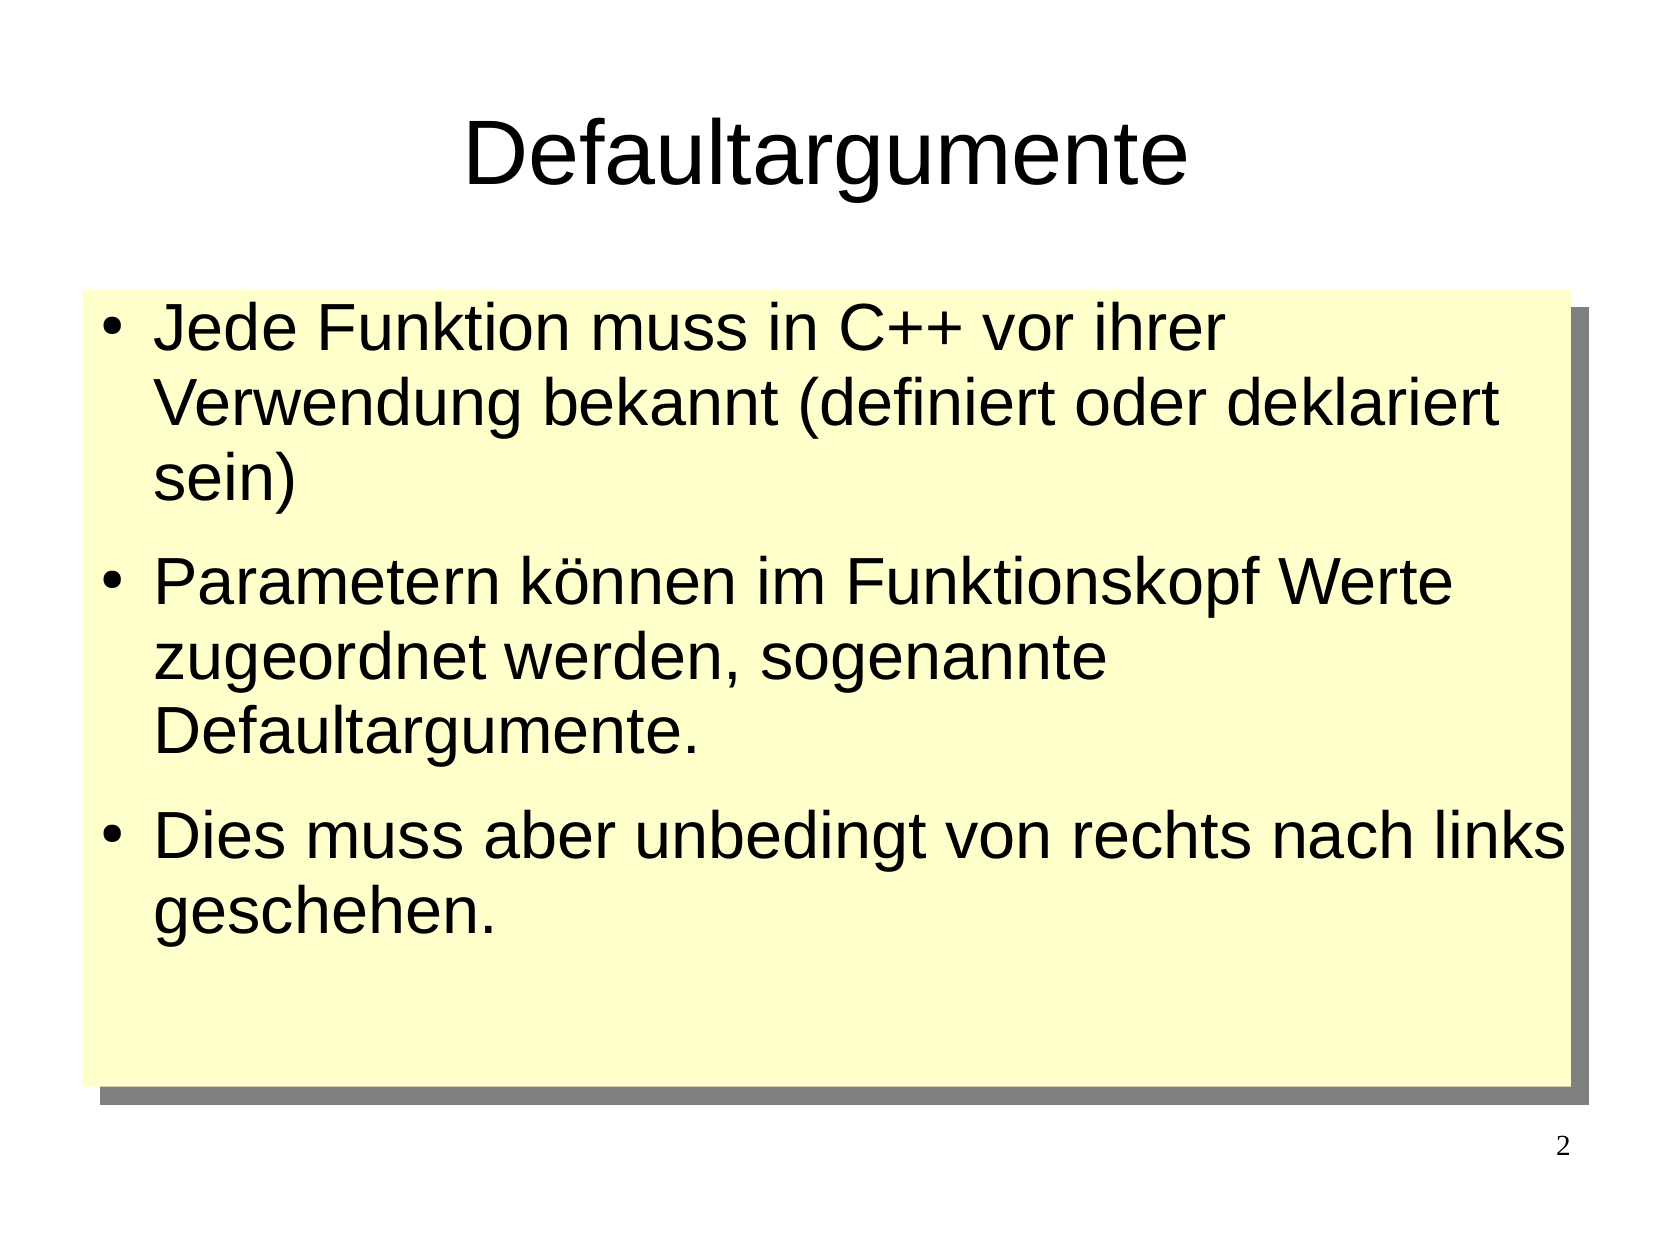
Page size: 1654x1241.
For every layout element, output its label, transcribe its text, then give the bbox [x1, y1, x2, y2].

list Jede Funktion muss in C++ vor ihrer Verwendung bekannt (definiert oder deklariert sein) Parametern können im Funktionskopf Werte zugeordnet werden, sogenannte Defaultargumente. Dies muss aber unbedingt von rechts nach links geschehen. [82, 290, 1571, 1087]
title Defaultargumente [82, 49, 1571, 257]
